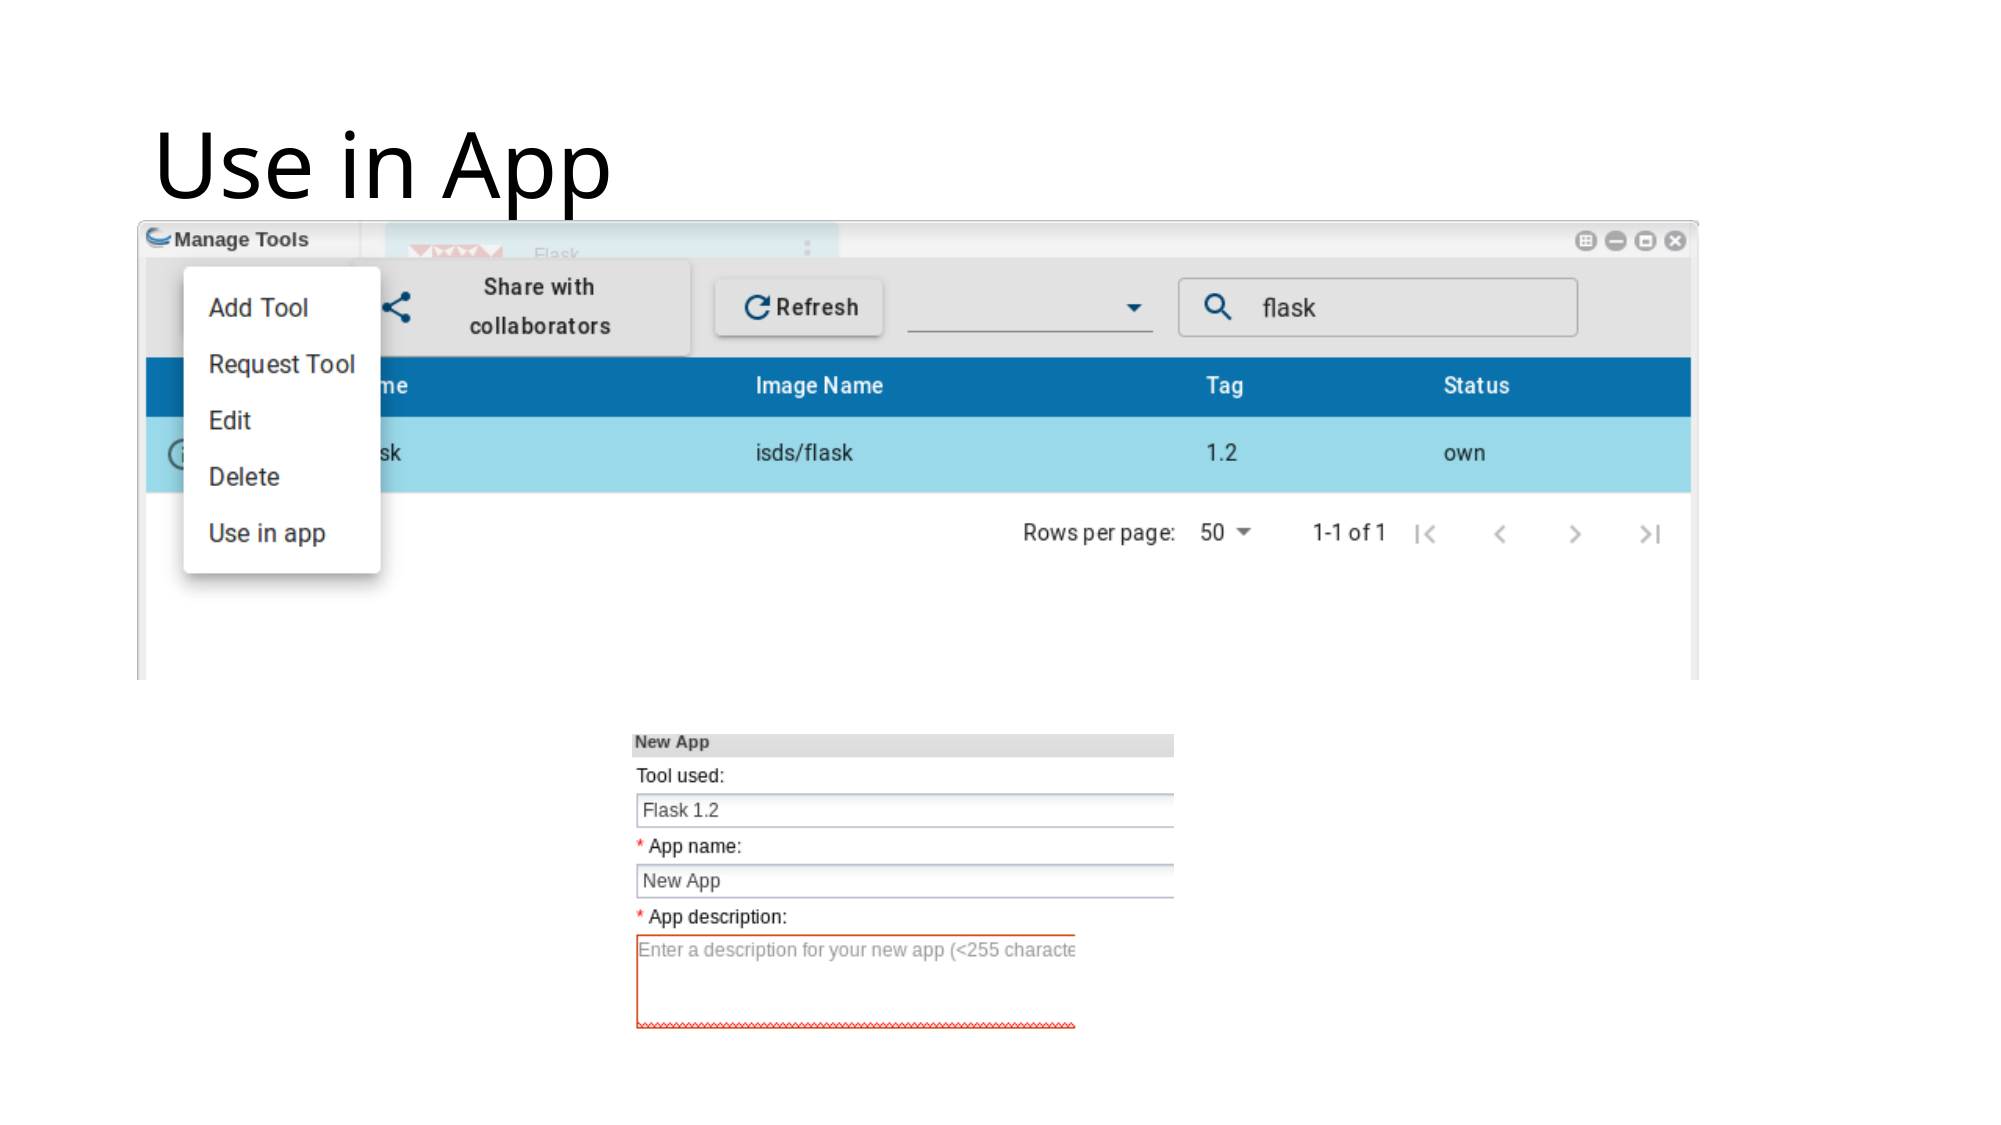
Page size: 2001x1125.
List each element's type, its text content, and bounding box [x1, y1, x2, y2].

picture [632, 735, 1174, 1043]
title Use in App [137, 59, 1863, 278]
picture [137, 220, 1699, 680]
